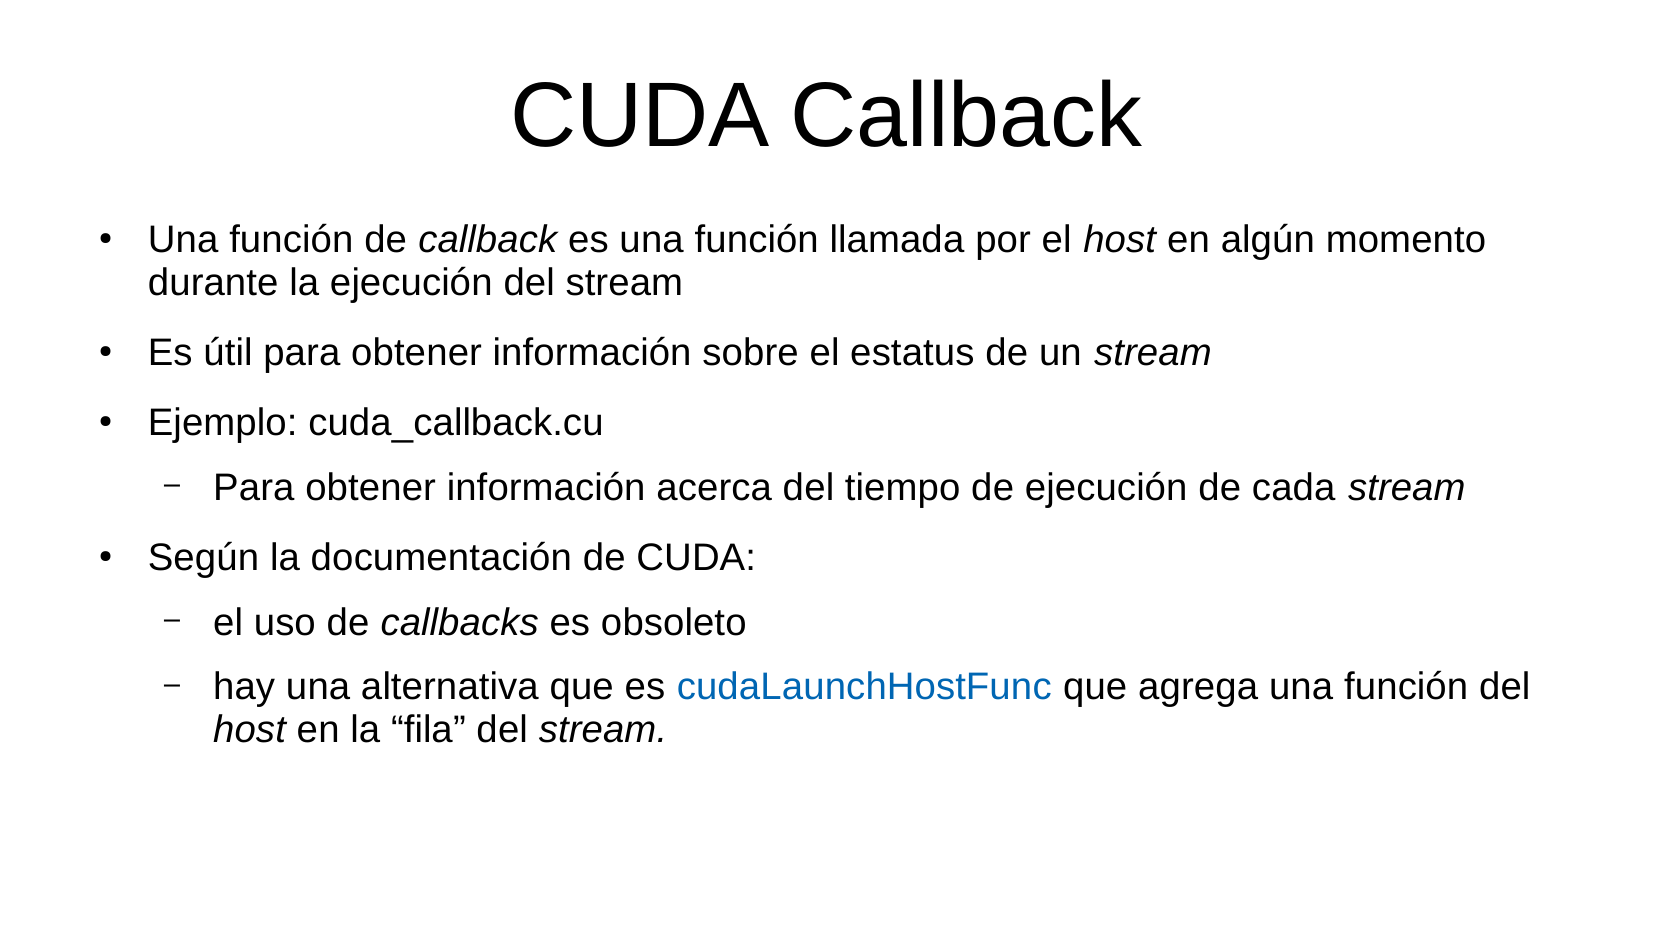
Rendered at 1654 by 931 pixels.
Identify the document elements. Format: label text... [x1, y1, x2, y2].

title CUDA Callback [82, 37, 1571, 193]
list Una función de callback es una función llamada por el host en algún momento durante la ejecución del stream Es útil para obtener información sobre el estatus de un stream Ejemplo: cuda_callback.cu Para obtener información acerca del tiempo de ejecución de cada stream Según la documentación de CUDA: el uso de callbacks es obsoleto hay una alternativa que es cudaLaunchHostFunc que agrega una función del host en la “fila” del stream. [82, 217, 1571, 758]
